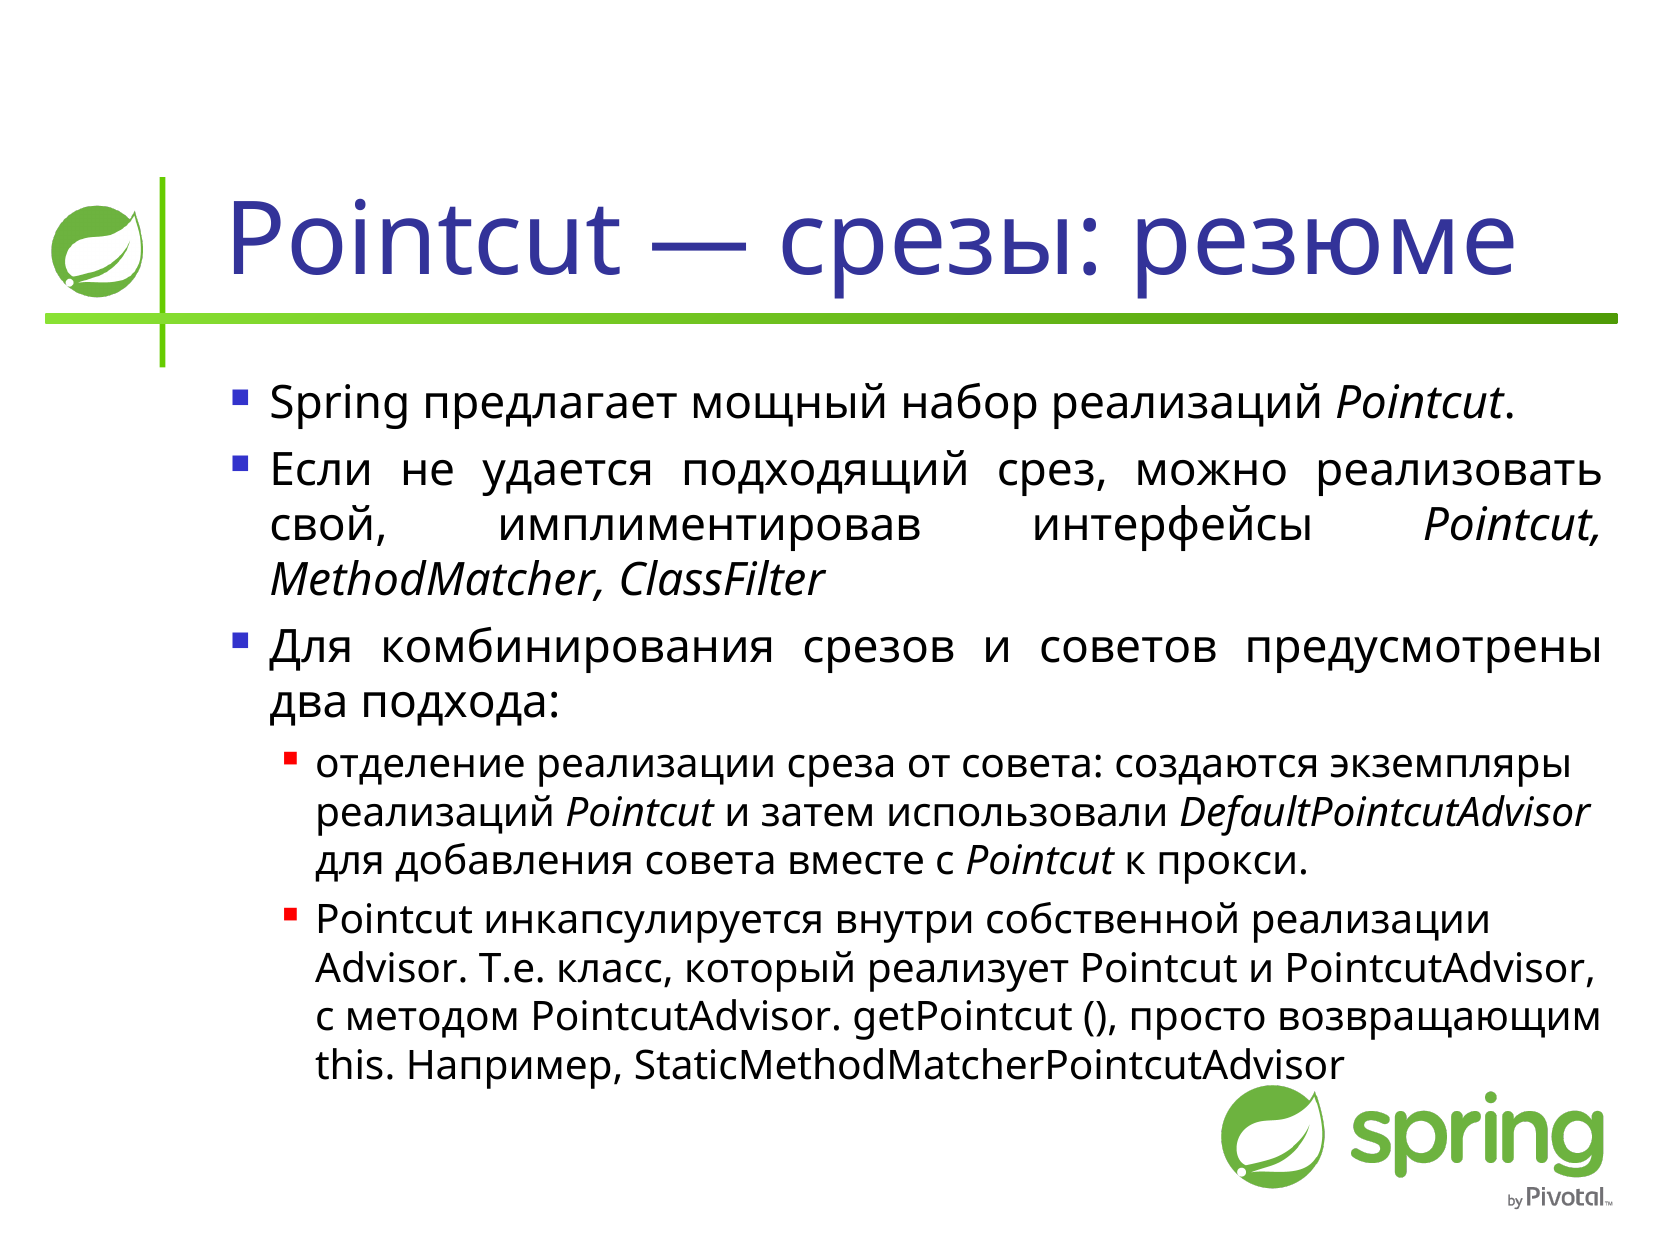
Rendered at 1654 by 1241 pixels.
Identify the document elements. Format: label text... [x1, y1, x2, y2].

list Spring предлагает мощный набор реализаций Pointcut. Если не удается подходящий срез, можно реализовать свой, имплиментировав интерфейсы Pointcut, MethodMatcher, ClassFilter Для комбинирования срезов и советов предусмотрены два подхода: отделение реализации среза от совета: создаются экземпляры реали­заций Pointcut и затем использовали DefaultPointcutAdvisor для добавления совета вместе с Pointcut к прокси. Pointcut инкапсулируется внутри собственной реализа­ции Advisor. Т.е. класс, который реализует Pointcut и PointcutAdvisor, с методом PointcutAdvisor. getPointcut (), просто возвращающим this. Например, StaticMethodMatcherPointcutAdvisor [213, 364, 1620, 1109]
title Pointcut — срезы: резюме [208, 38, 1618, 304]
picture [1216, 1109, 1618, 1212]
